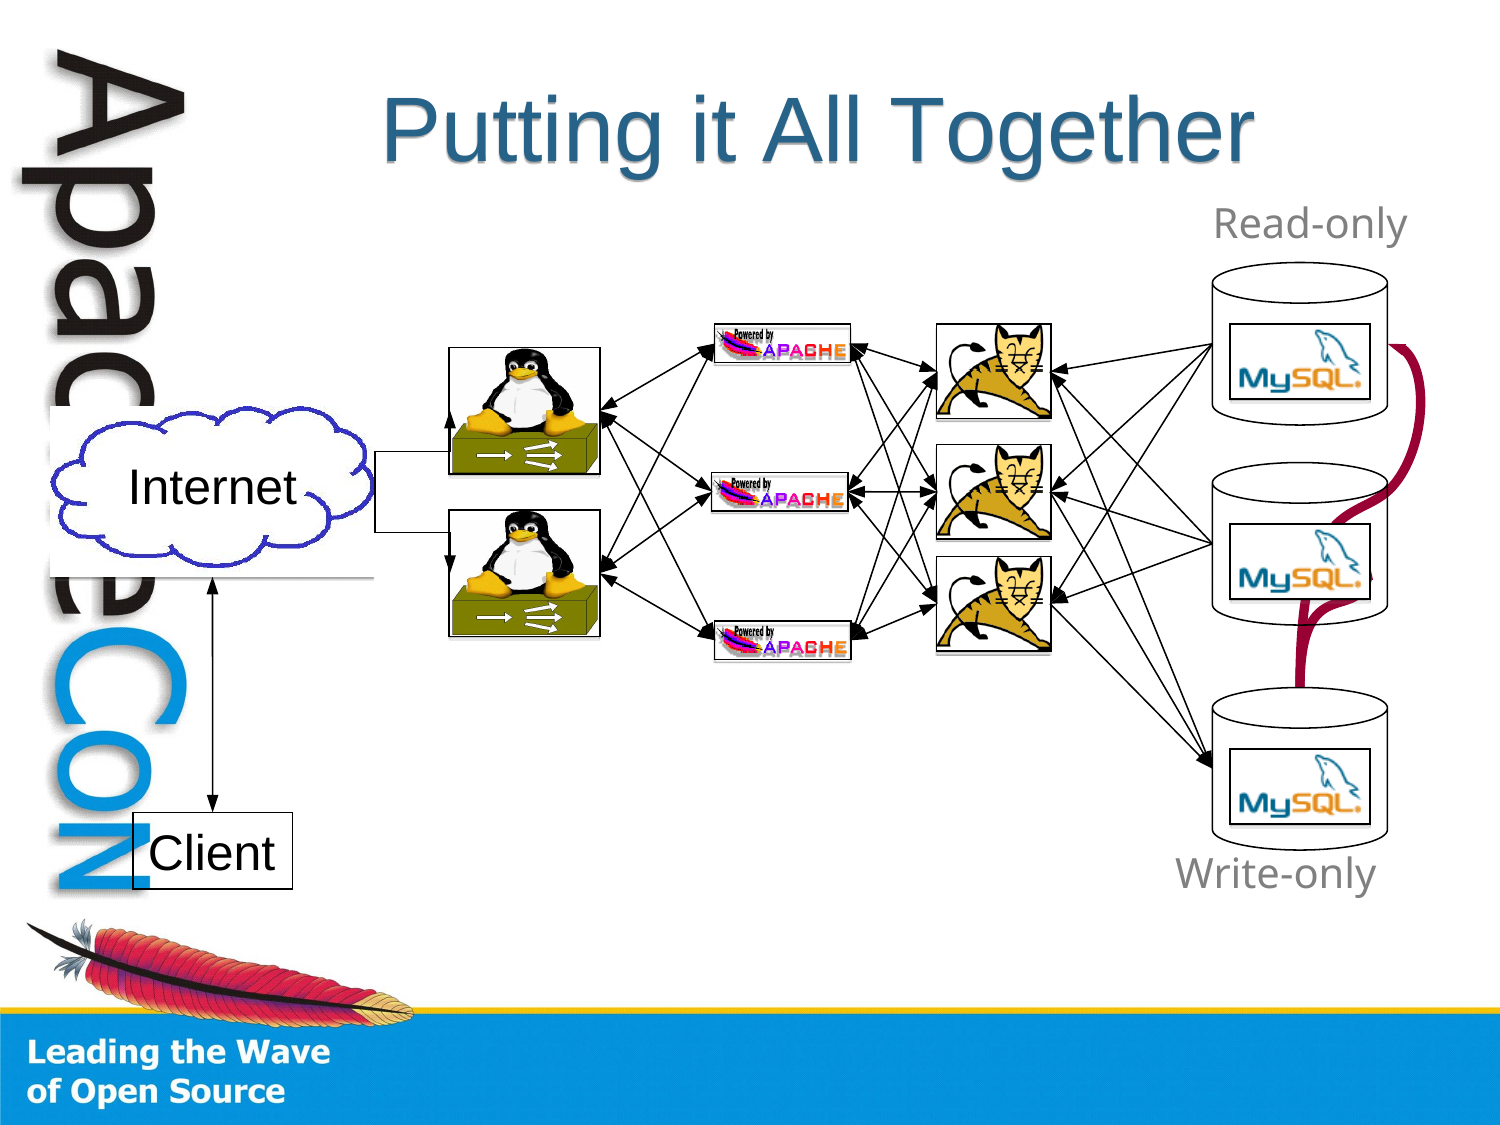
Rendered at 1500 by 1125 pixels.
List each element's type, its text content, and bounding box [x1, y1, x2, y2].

picture [712, 473, 848, 511]
picture [937, 324, 1051, 418]
picture [450, 510, 600, 636]
picture [1231, 525, 1370, 599]
text_box Client [132, 812, 293, 890]
text_box Read-only [1197, 189, 1414, 255]
text_box Write-only [1159, 839, 1387, 905]
picture [1231, 750, 1370, 824]
picture [450, 348, 600, 474]
picture [715, 621, 851, 659]
picture [937, 557, 1051, 651]
picture [715, 324, 850, 362]
picture [50, 407, 376, 577]
title Putting it All Together [212, 62, 1426, 188]
text_box Internet [112, 446, 313, 522]
picture [937, 445, 1051, 539]
picture [1231, 324, 1370, 399]
